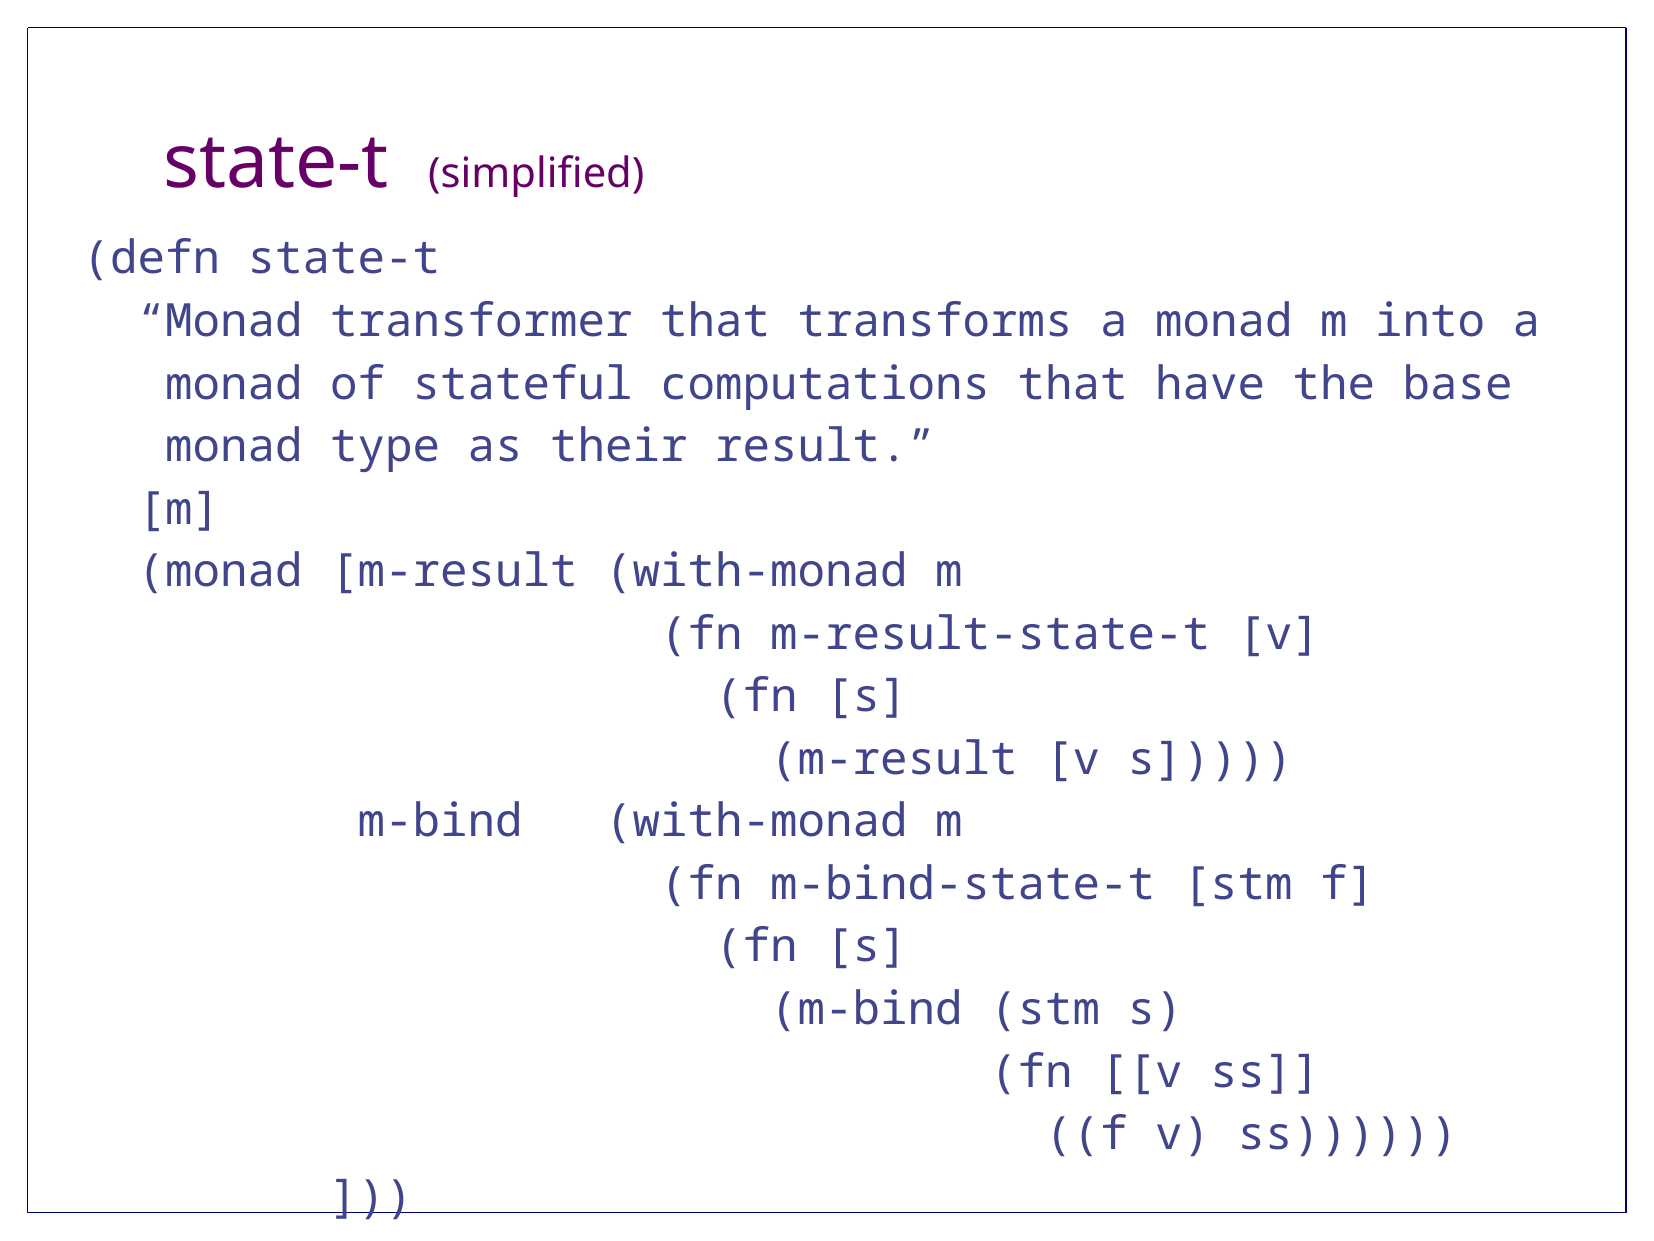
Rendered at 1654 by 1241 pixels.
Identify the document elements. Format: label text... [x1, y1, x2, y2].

title state-t (simplified) [163, 54, 1528, 225]
list (defn state-t “Monad transformer that transforms a monad m into a monad of stateful computations that have the base monad type as their result.” [m] (monad [m-result (with-monad m (fn m-result-state-t [v] (fn [s] (m-result [v s])))) m-bind (with-monad m (fn m-bind-state-t [stm f] (fn [s] (m-bind (stm s) (fn [[v ss]] ((f v) ss)))))) ])) [82, 225, 1571, 1201]
